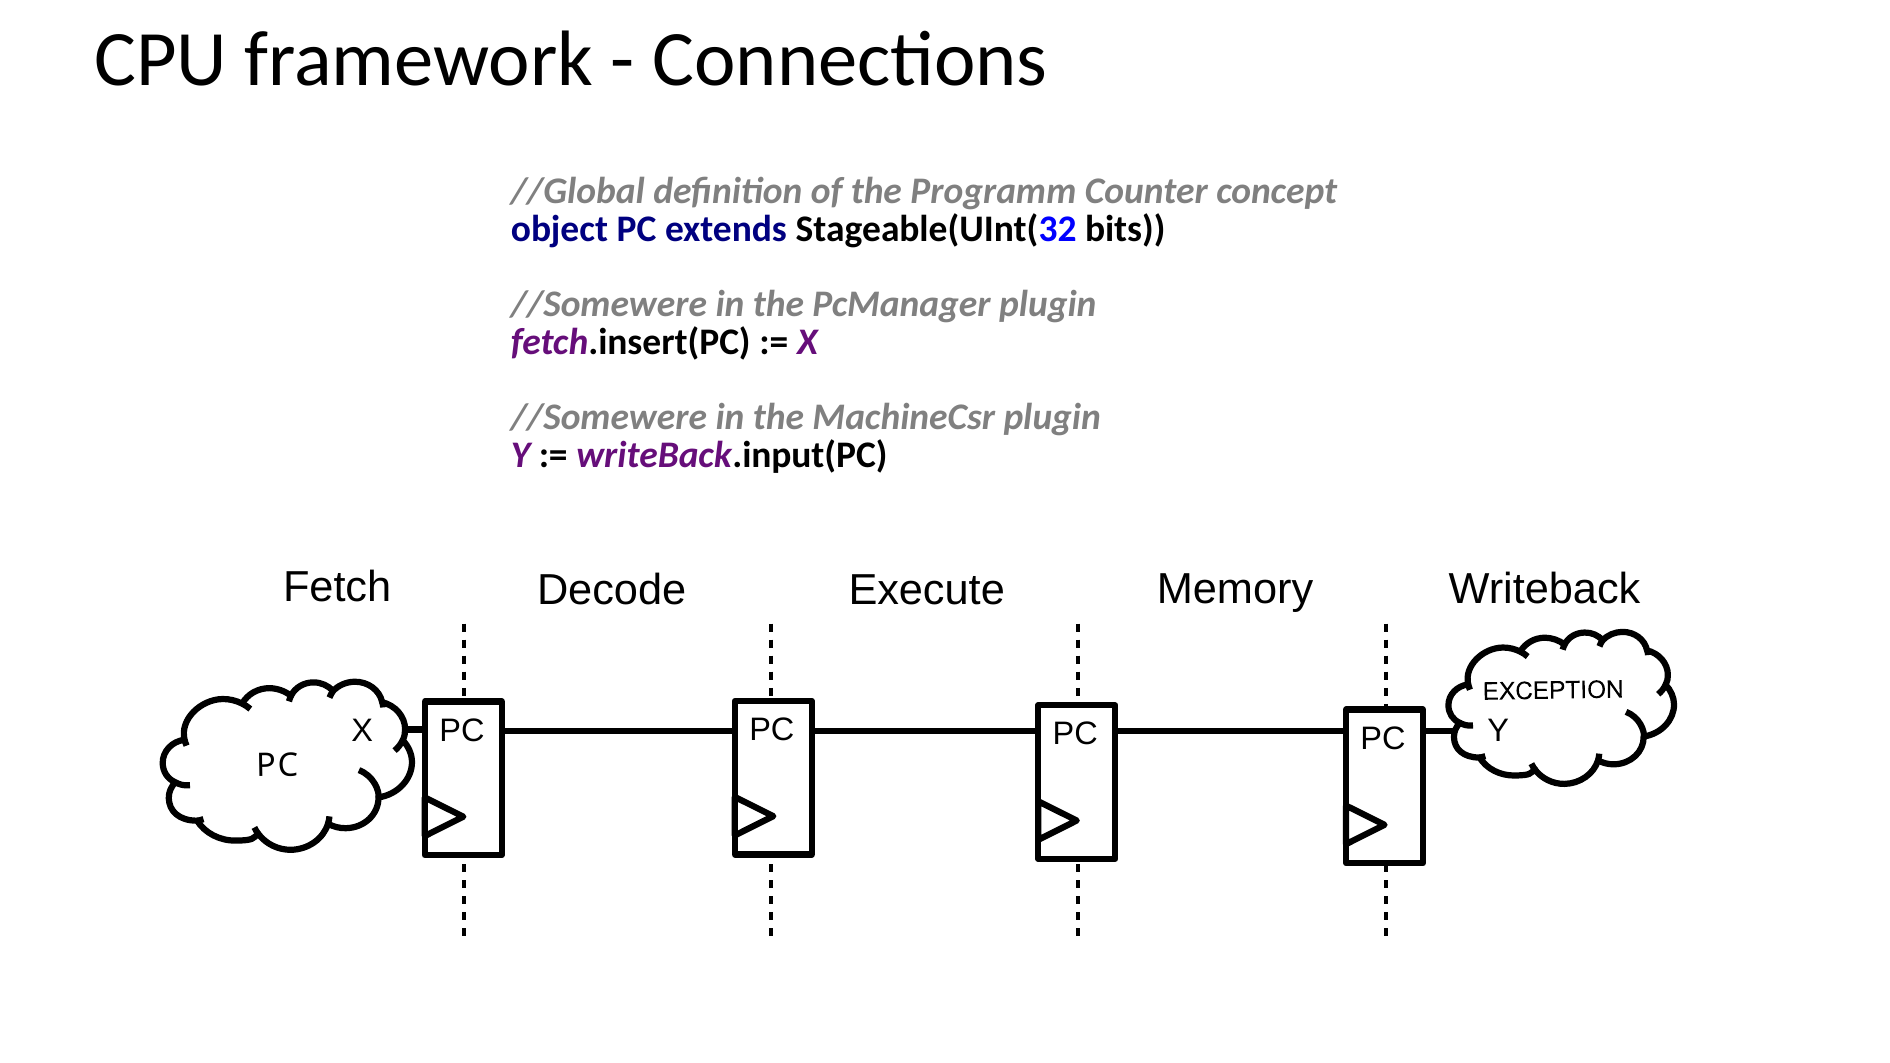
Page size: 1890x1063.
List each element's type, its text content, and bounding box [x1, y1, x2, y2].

chart [159, 553, 1678, 945]
text_box //Global definition of the Programm Counter concept object PC extends Stageable(UInt(32 bits)) //Somewere in the PcManager plugin fetch.insert(PC) := X //Somewere in the MachineCsr plugin Y := writeBack.input(PC) [496, 167, 1371, 549]
title CPU framework - Connections [94, 0, 1796, 155]
